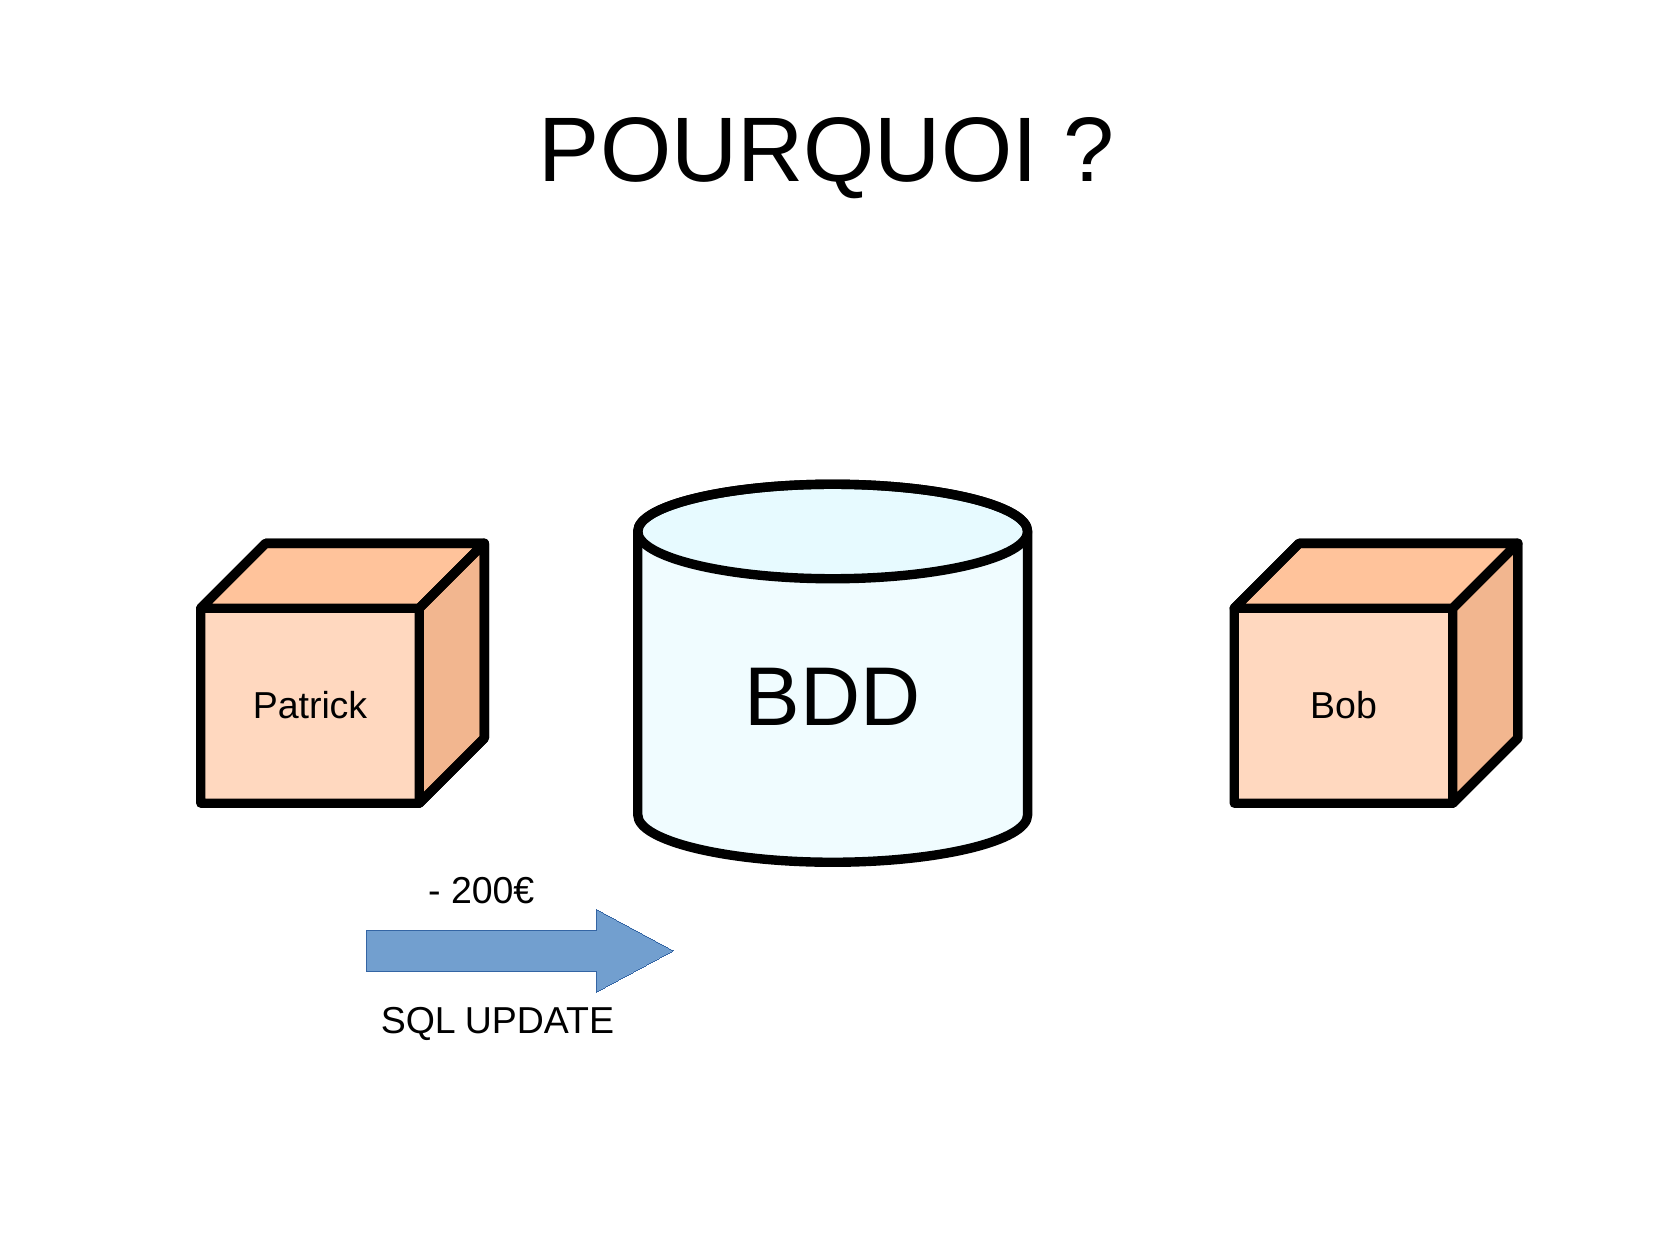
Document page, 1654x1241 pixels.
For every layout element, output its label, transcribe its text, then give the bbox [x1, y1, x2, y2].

text_box SQL UPDATE [366, 992, 721, 1049]
title POURQUOI ? [82, 47, 1571, 252]
text_box BDD [637, 533, 1028, 863]
text_box [366, 909, 674, 992]
text_box Bob [1234, 609, 1452, 804]
text_box Patrick [200, 609, 419, 804]
text_box - 200€ [413, 862, 686, 920]
